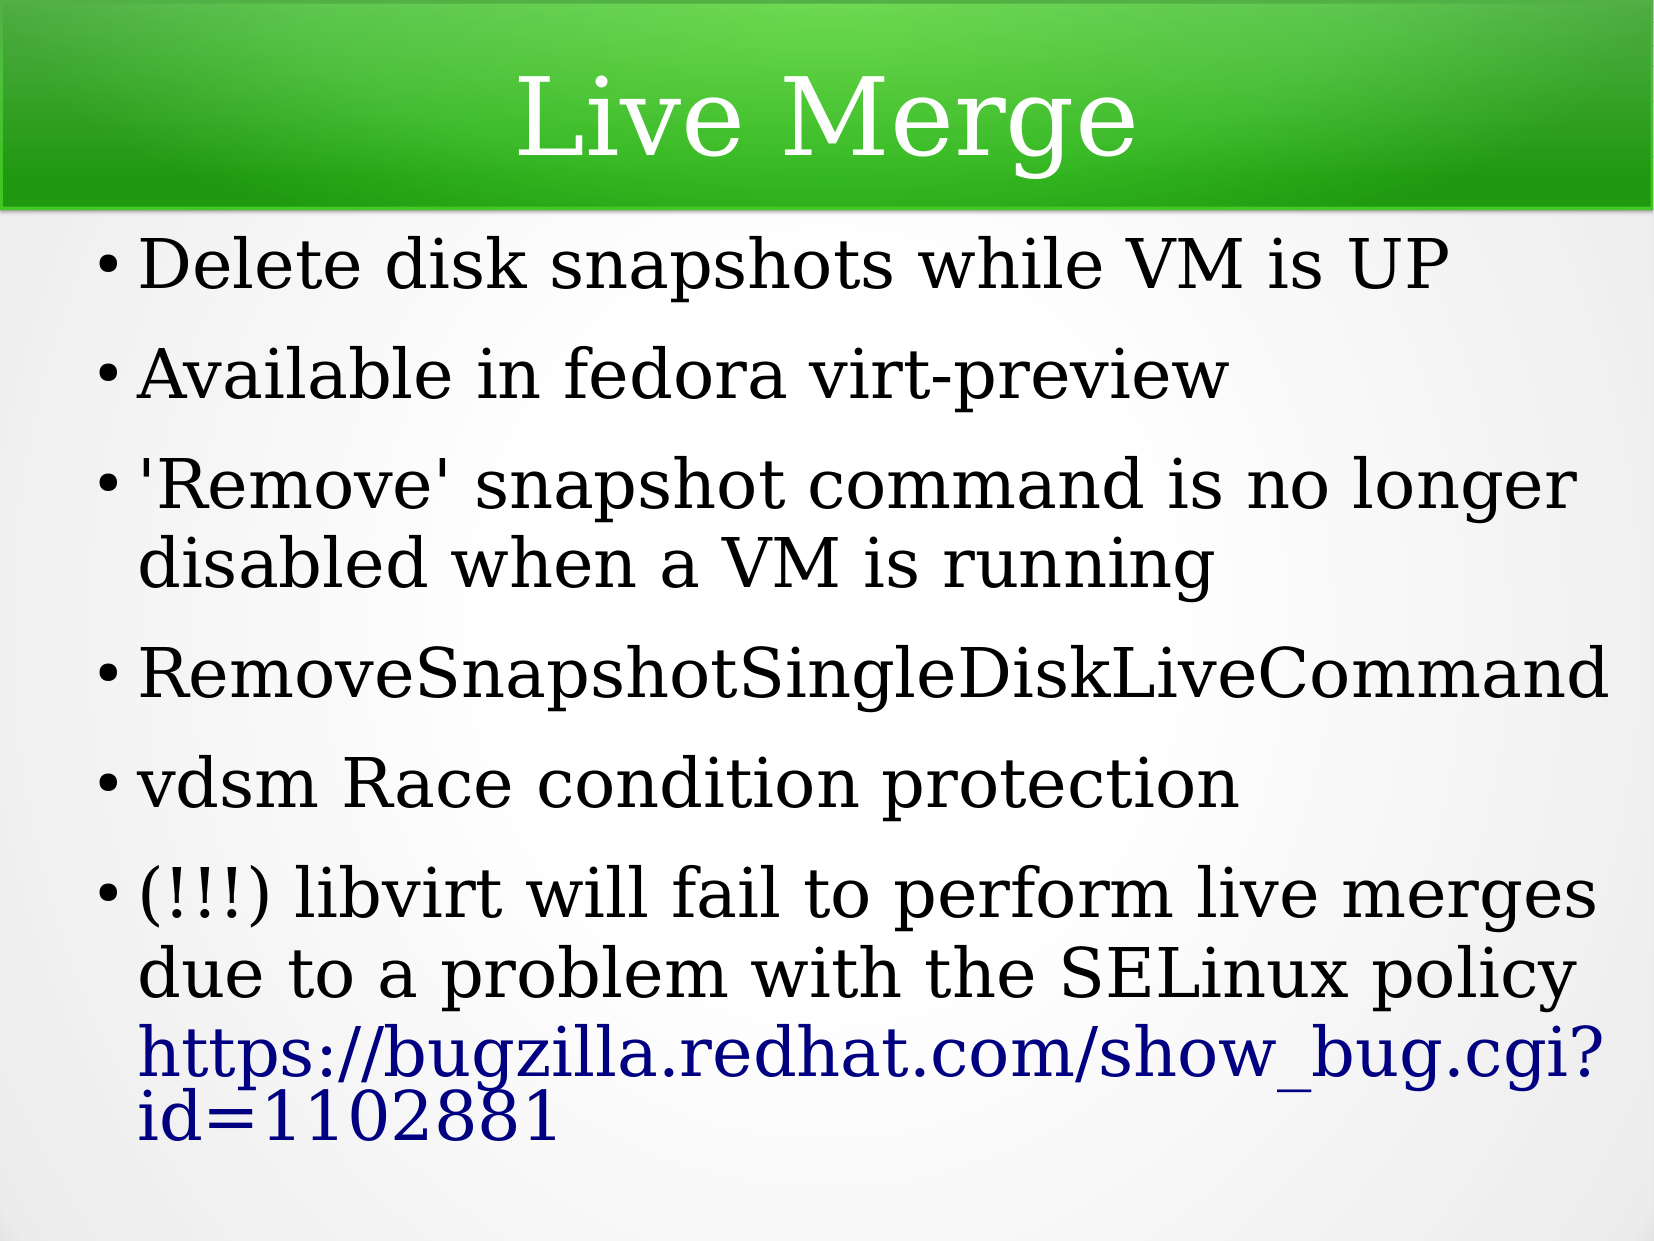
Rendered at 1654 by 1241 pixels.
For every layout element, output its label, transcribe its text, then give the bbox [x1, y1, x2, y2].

title Live Merge [82, 47, 1571, 189]
list Delete disk snapshots while VM is UP Available in fedora virt-preview 'Remove' snapshot command is no longer disabled when a VM is running RemoveSnapshotSingleDiskLiveCommand vdsm Race condition protection (!!!) libvirt will fail to perform live merges due to a problem with the SELinux policy https://bugzilla.redhat.com/show_bug.cgi?id=1102881 [82, 225, 1621, 1216]
